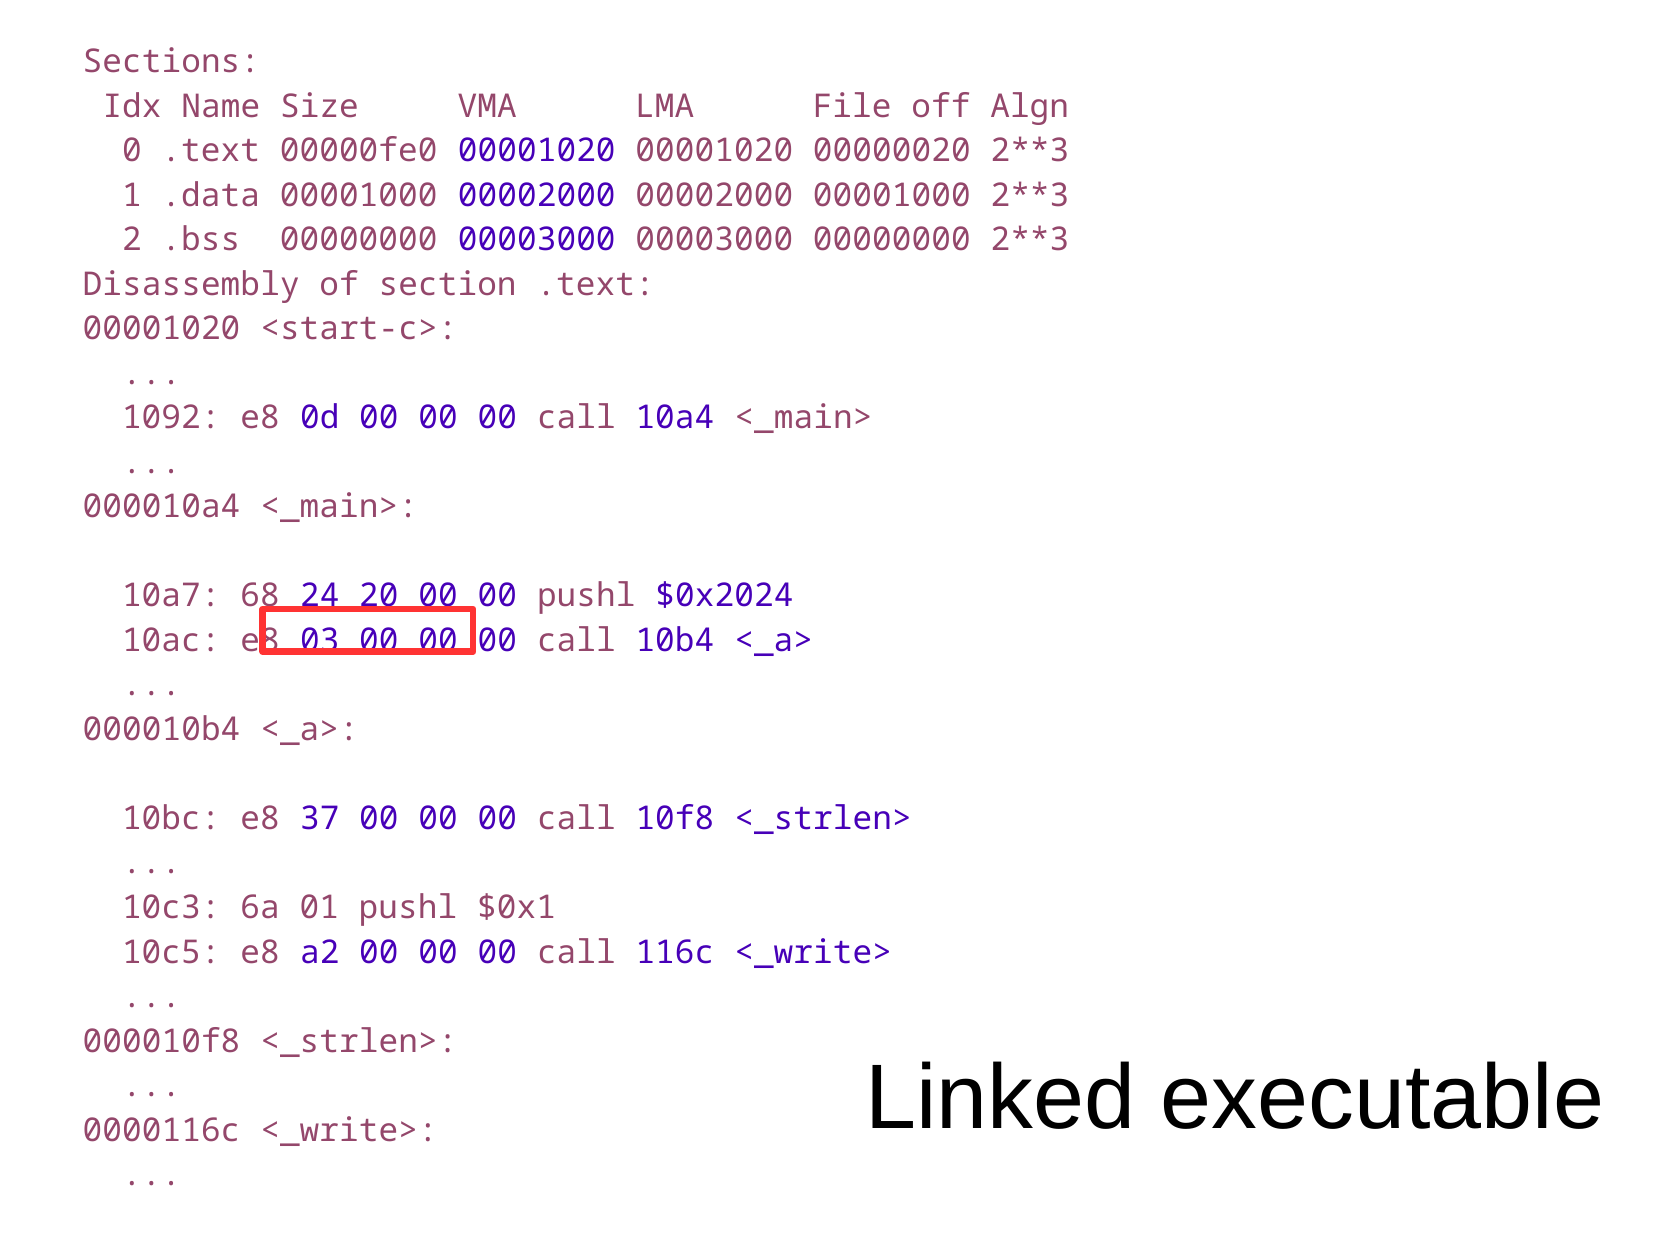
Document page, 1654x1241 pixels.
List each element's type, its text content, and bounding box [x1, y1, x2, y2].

title Linked executable [1571, 992, 1609, 1201]
list Sections: Idx Name Size VMA LMA File off Algn 0 .text 00000fe0 00001020 00001020 00000020 2**3 1 .data 00001000 00002000 00002000 00001000 2**3 2 .bss 00000000 00003000 00003000 00000000 2**3 Disassembly of section .text: 00001020 <start-c>: ... 1092: e8 0d 00 00 00 call 10a4 <_main> ... 000010a4 <_main>: 10a7: 68 24 20 00 00 pushl $0x2024 10ac: e8 03 00 00 00 call 10b4 <_a> ... 000010b4 <_a>: 10bc: e8 37 00 00 00 call 10f8 <_strlen> ... 10c3: 6a 01 pushl $0x1 10c5: e8 a2 00 00 00 call 116c <_write> ... 000010f8 <_strlen>: ... 0000116c <_write>: ... [82, 37, 1571, 1201]
